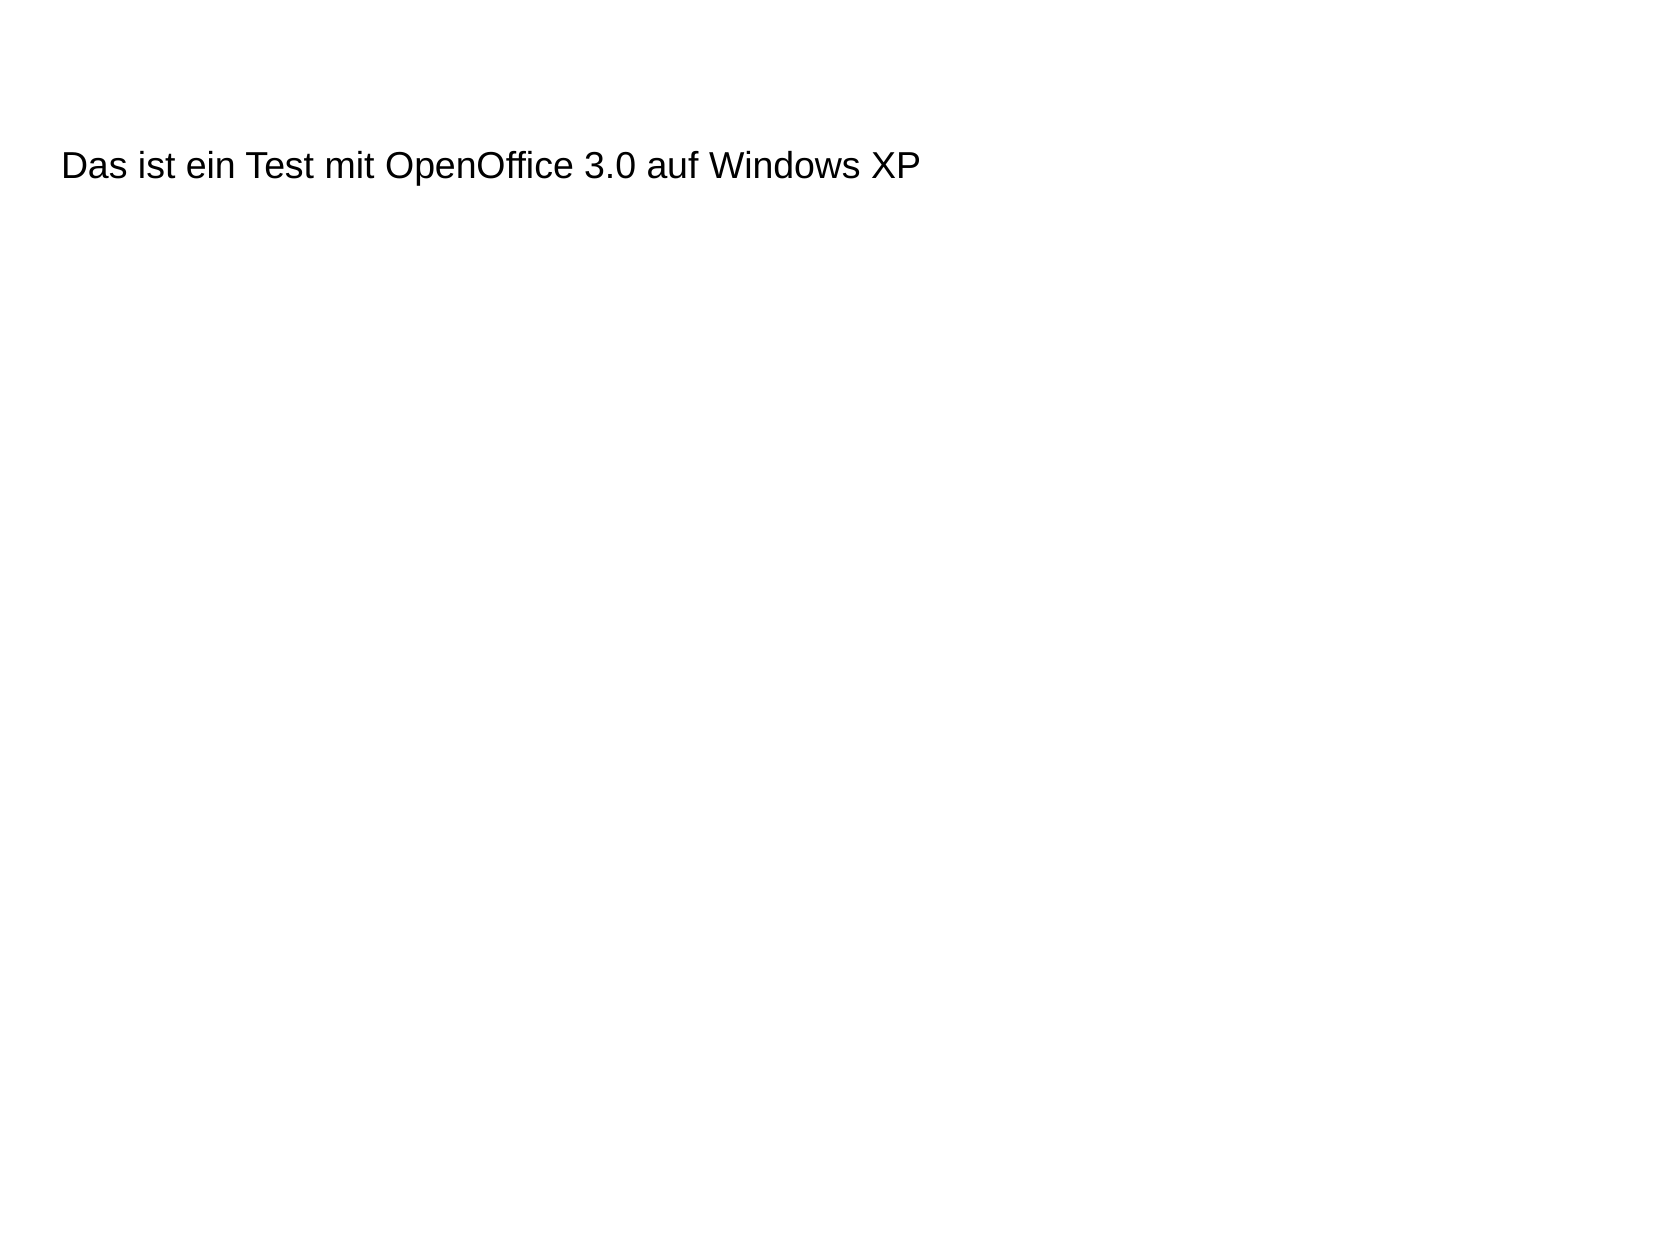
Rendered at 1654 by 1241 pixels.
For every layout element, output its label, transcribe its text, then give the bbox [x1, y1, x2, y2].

text_box Das ist ein Test mit OpenOffice 3.0 auf Windows XP [46, 136, 1331, 194]
